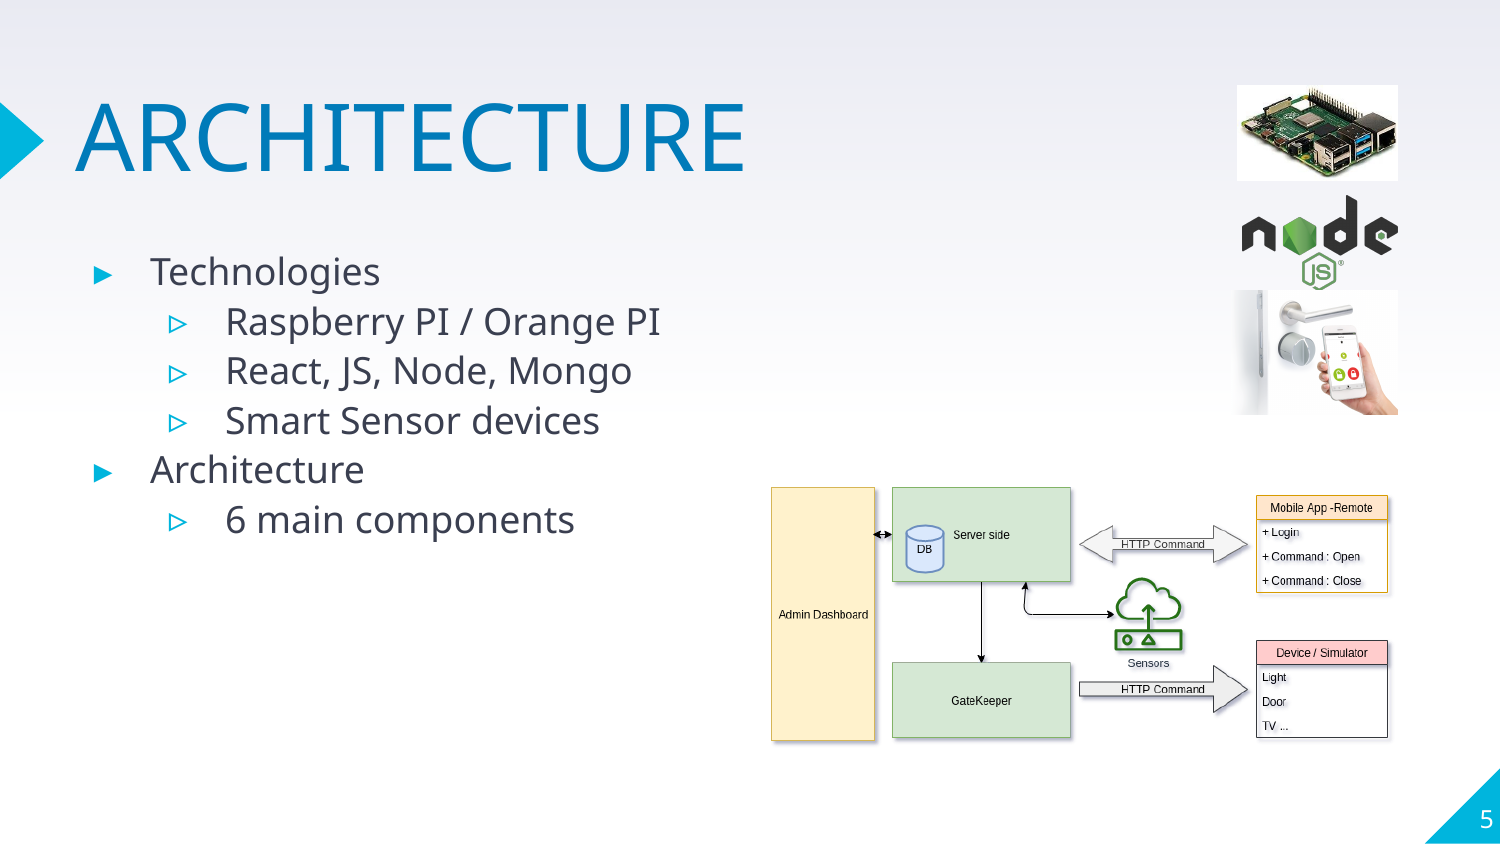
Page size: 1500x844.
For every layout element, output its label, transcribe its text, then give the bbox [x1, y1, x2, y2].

picture [1237, 85, 1398, 181]
picture [771, 487, 1398, 751]
list Technologies Raspberry PI / Orange PI React, JS, Node, Mongo Smart Sensor devices Architecture 6 main components [75, 243, 773, 678]
title ARCHITECTURE [75, 99, 1001, 277]
slide_number 1 [1418, 760, 1494, 838]
picture [1231, 195, 1398, 415]
